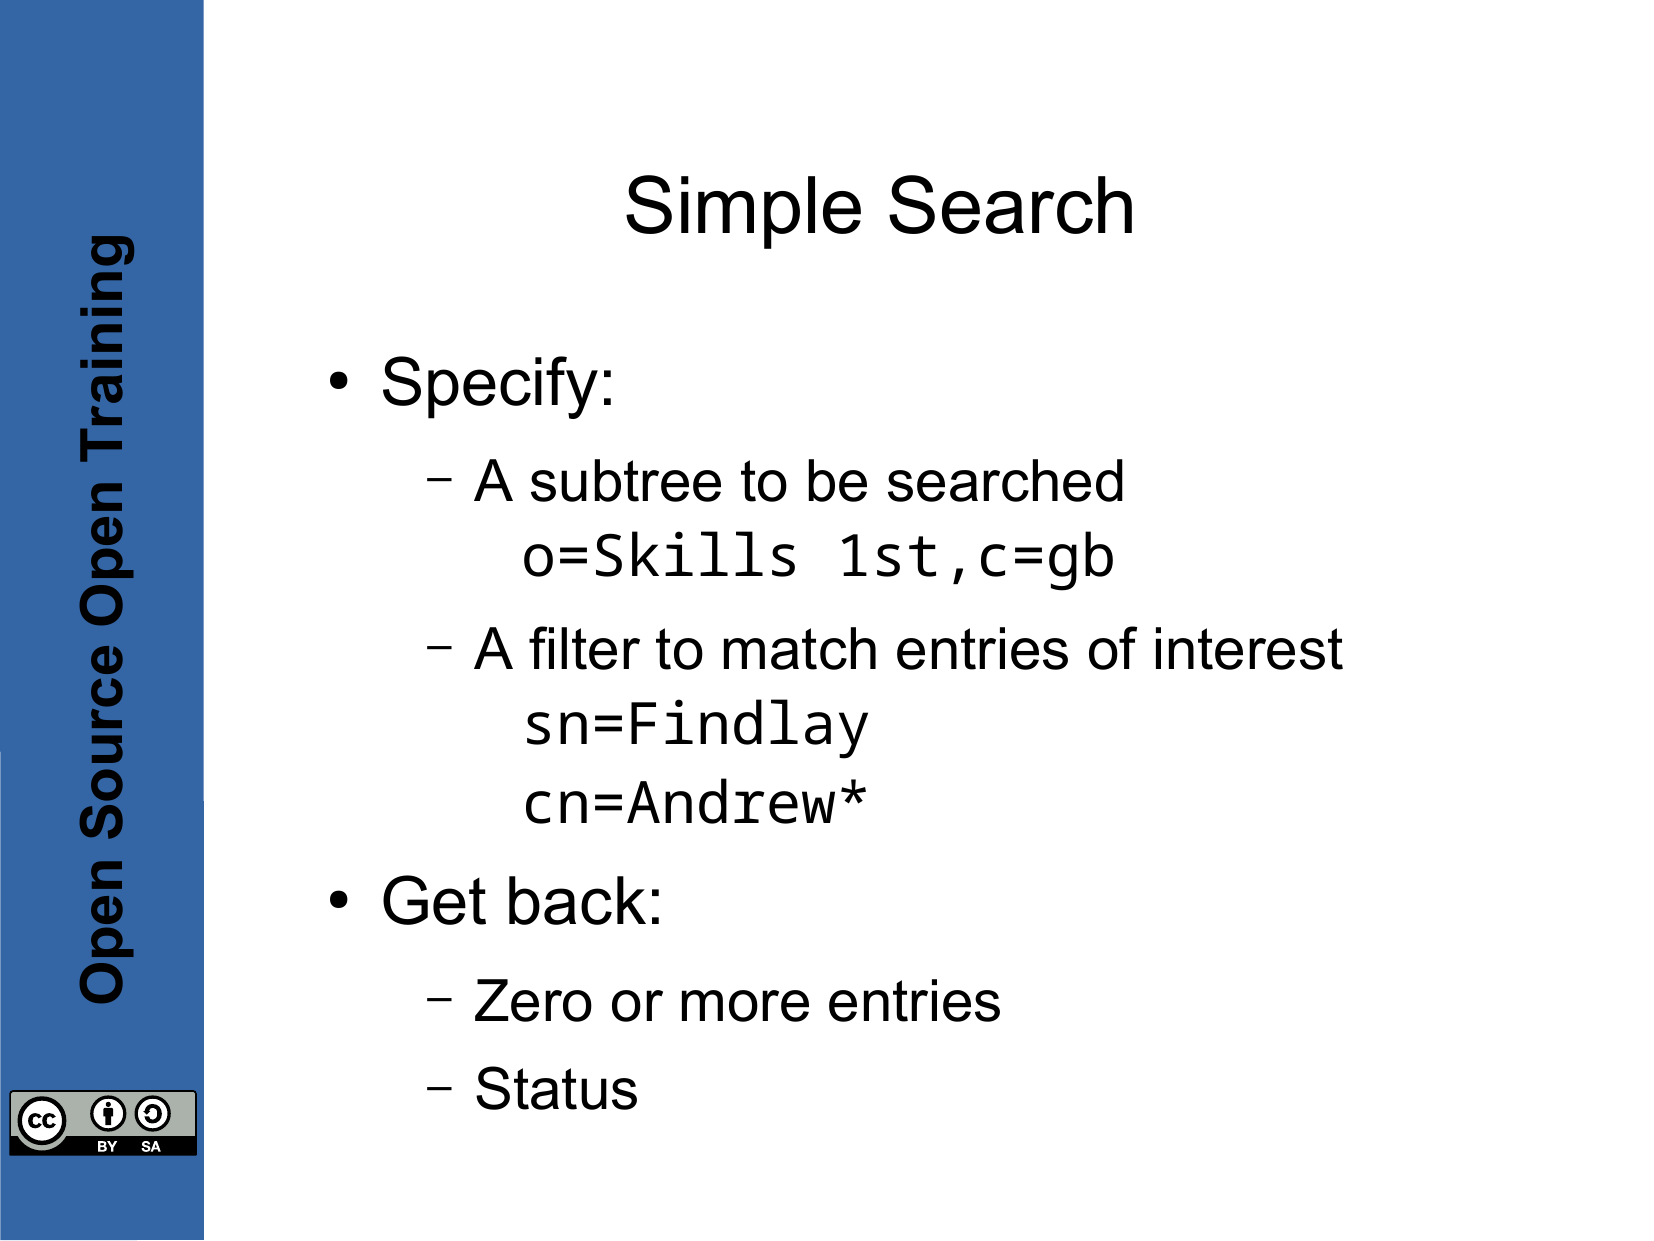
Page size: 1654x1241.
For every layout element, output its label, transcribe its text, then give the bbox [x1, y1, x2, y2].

list Specify: A subtree to be searched o=Skills 1st,c=gb A filter to match entries of interest sn=Findlay cn=Andrew* Get back: Zero or more entries Status [238, 344, 1534, 1112]
title Simple Search [227, 102, 1534, 310]
